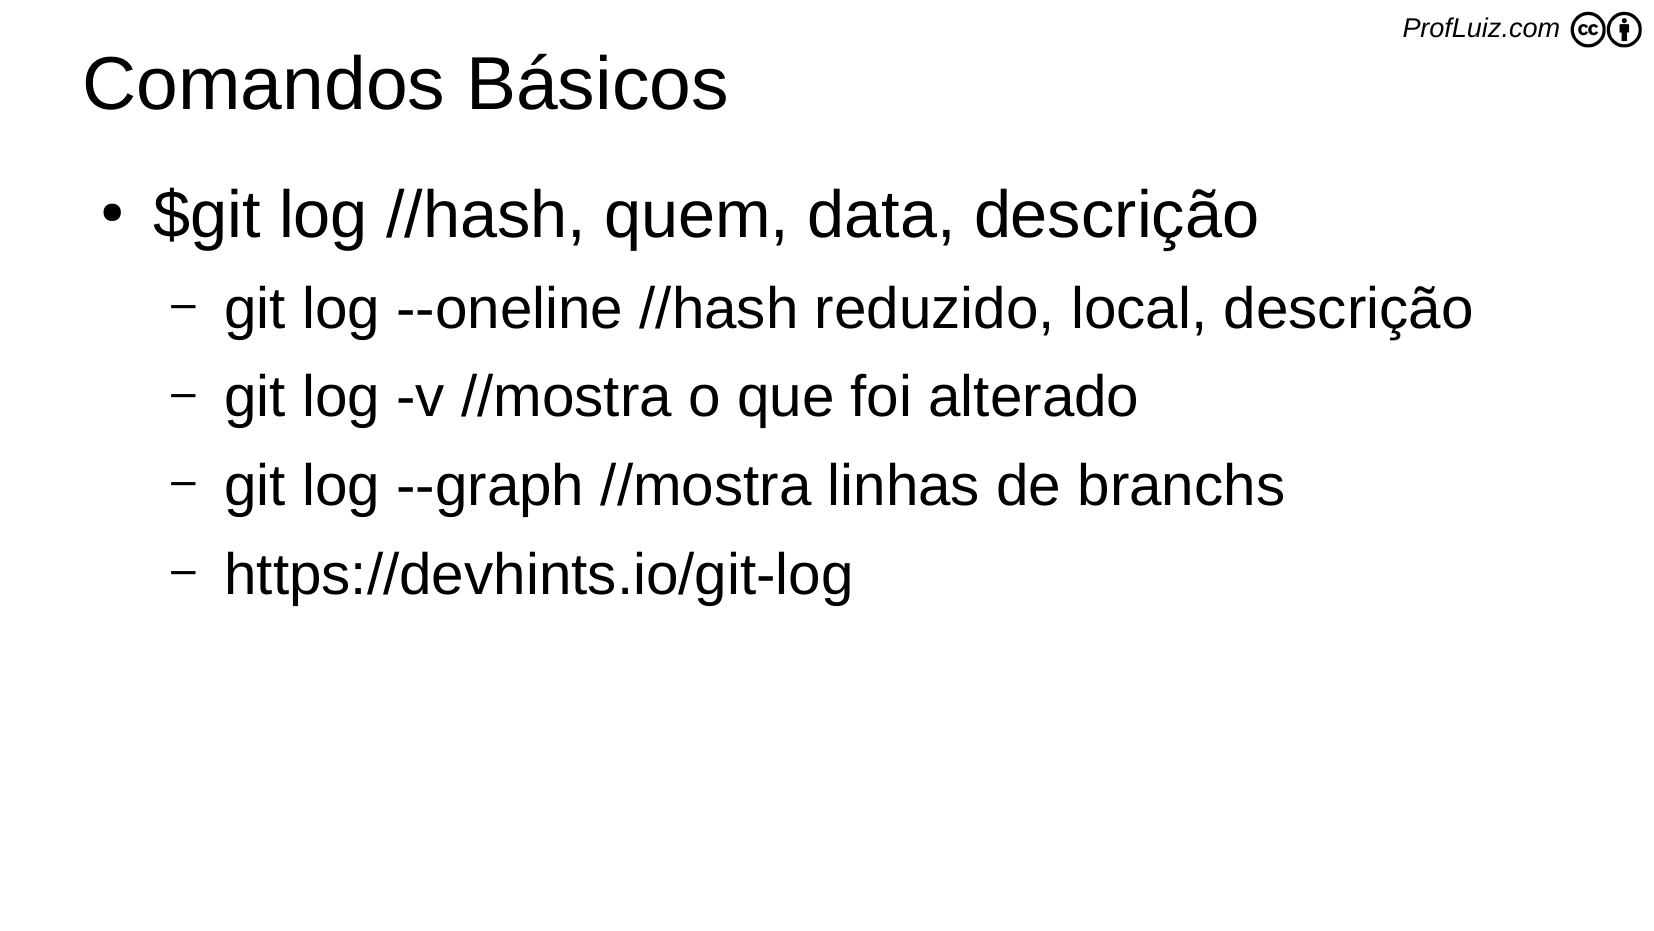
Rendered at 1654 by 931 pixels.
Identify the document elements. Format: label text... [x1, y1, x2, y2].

list $git log //hash, quem, data, descrição git log --oneline //hash reduzido, local, descrição git log -v //mostra o que foi alterado git log --graph //mostra linhas de branchs https://devhints.io/git-log [82, 177, 1571, 839]
picture [1570, 11, 1642, 48]
title Comandos Básicos [82, 37, 1571, 130]
